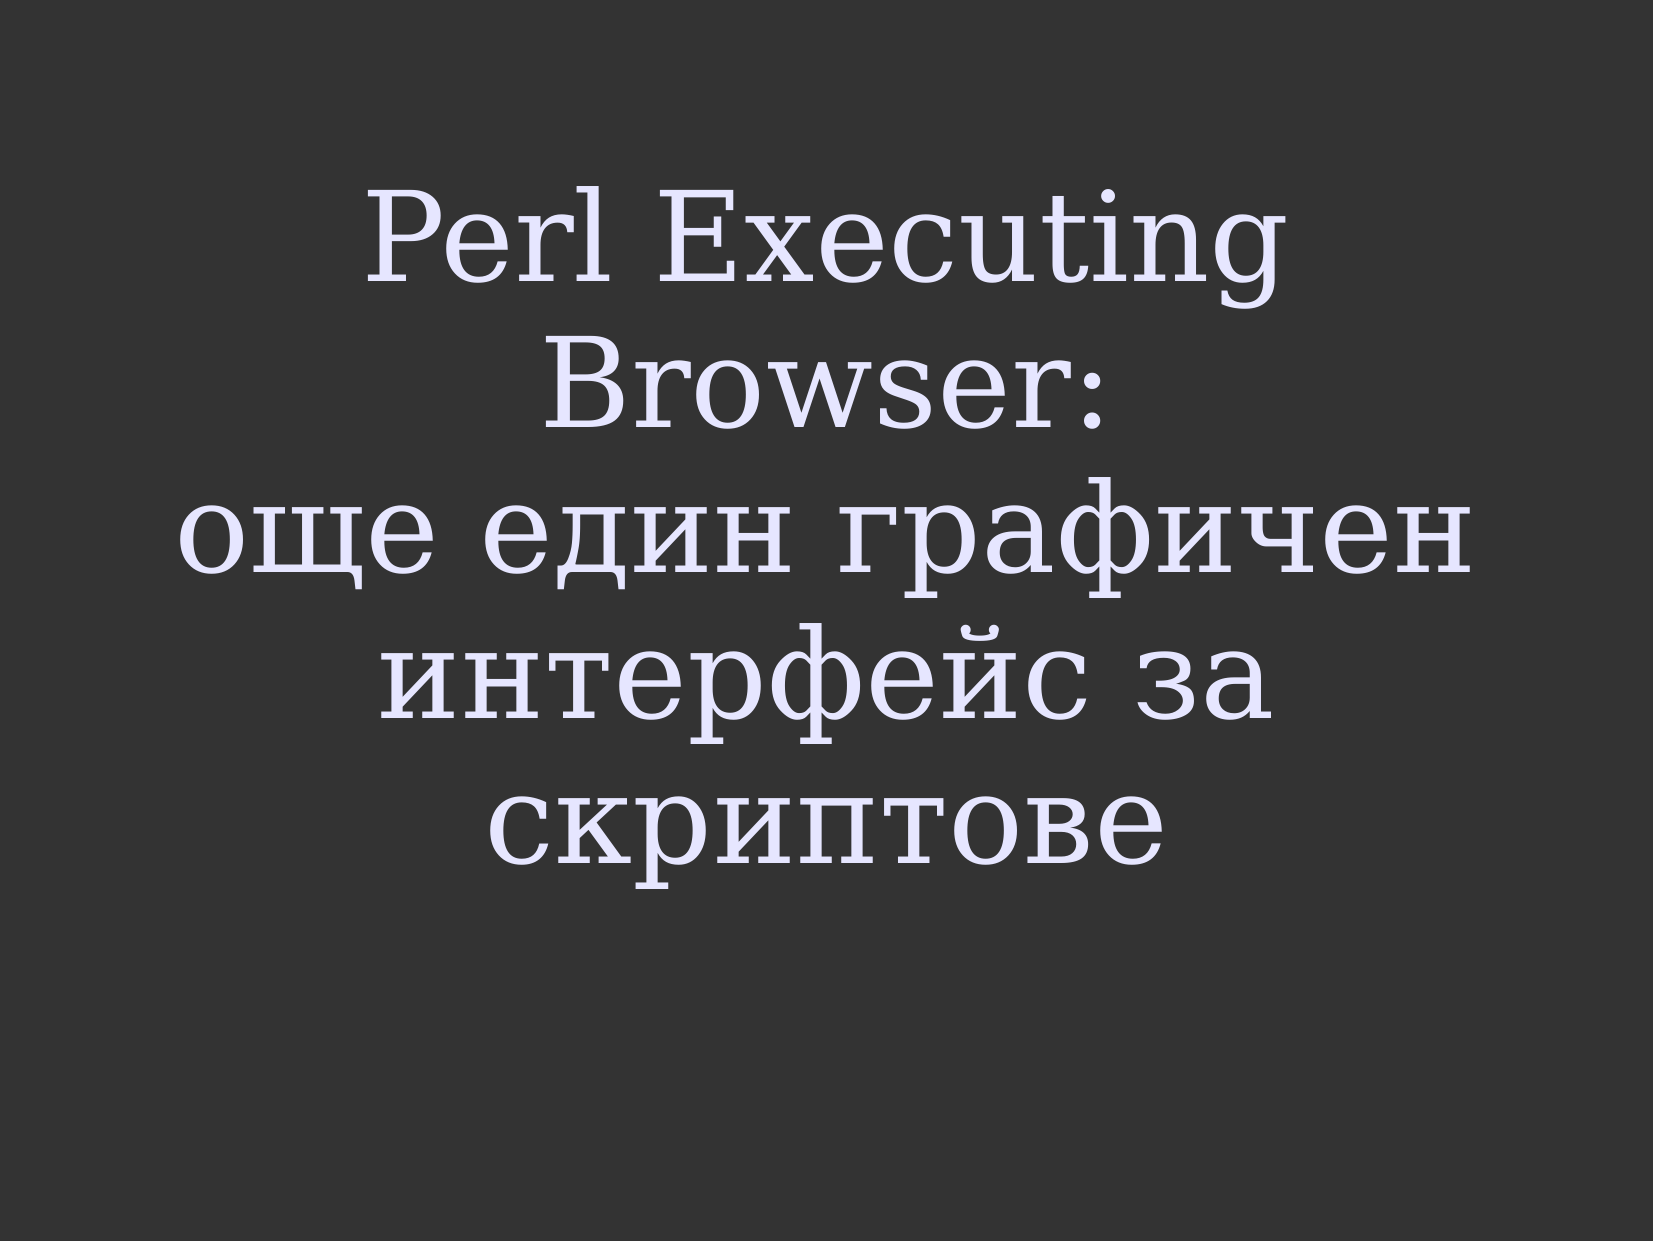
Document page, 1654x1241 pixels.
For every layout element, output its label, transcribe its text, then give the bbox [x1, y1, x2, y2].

subtitle Perl Executing Browser: още един графичен интерфейс за скриптове [82, 49, 1571, 1010]
